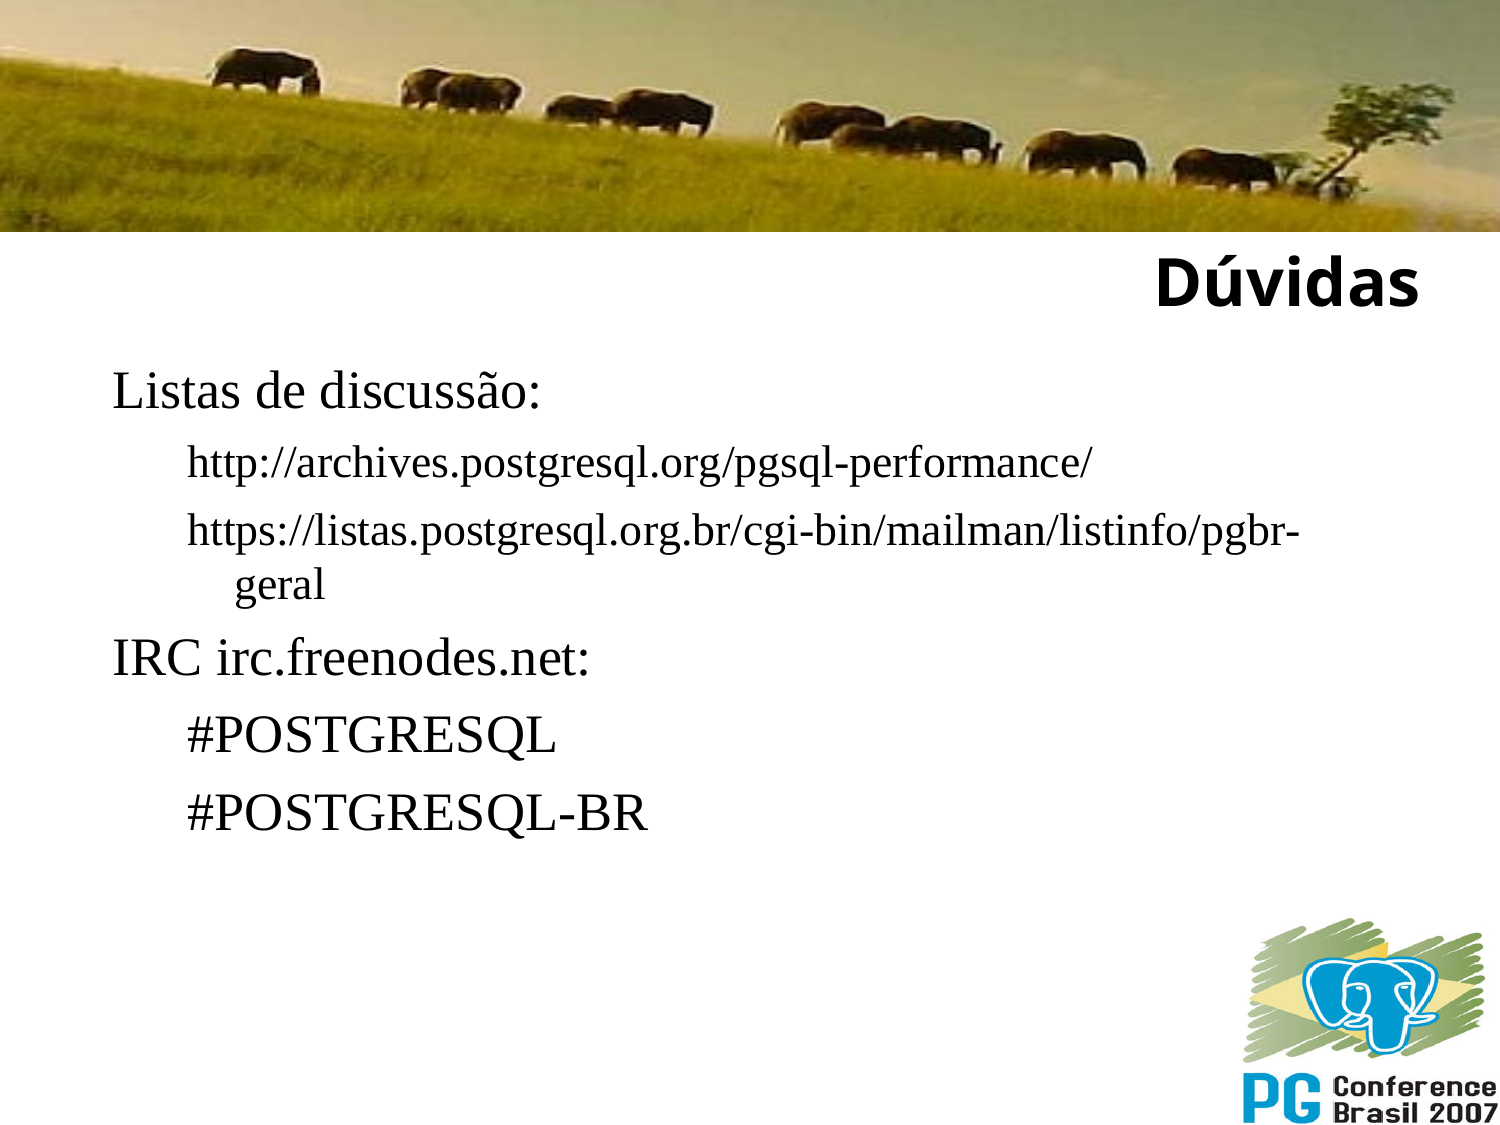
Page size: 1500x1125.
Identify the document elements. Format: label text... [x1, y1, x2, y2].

list Listas de discussão: http://archives.postgresql.org/pgsql-performance/ https://listas.postgresql.org.br/cgi-bin/mailman/listinfo/pgbr-geral IRC irc.freenodes.net: #POSTGRESQL #POSTGRESQL-BR [112, 300, 1388, 981]
picture [1240, 915, 1500, 1125]
text_box Dúvidas [473, 232, 1436, 329]
picture [0, 0, 1500, 232]
